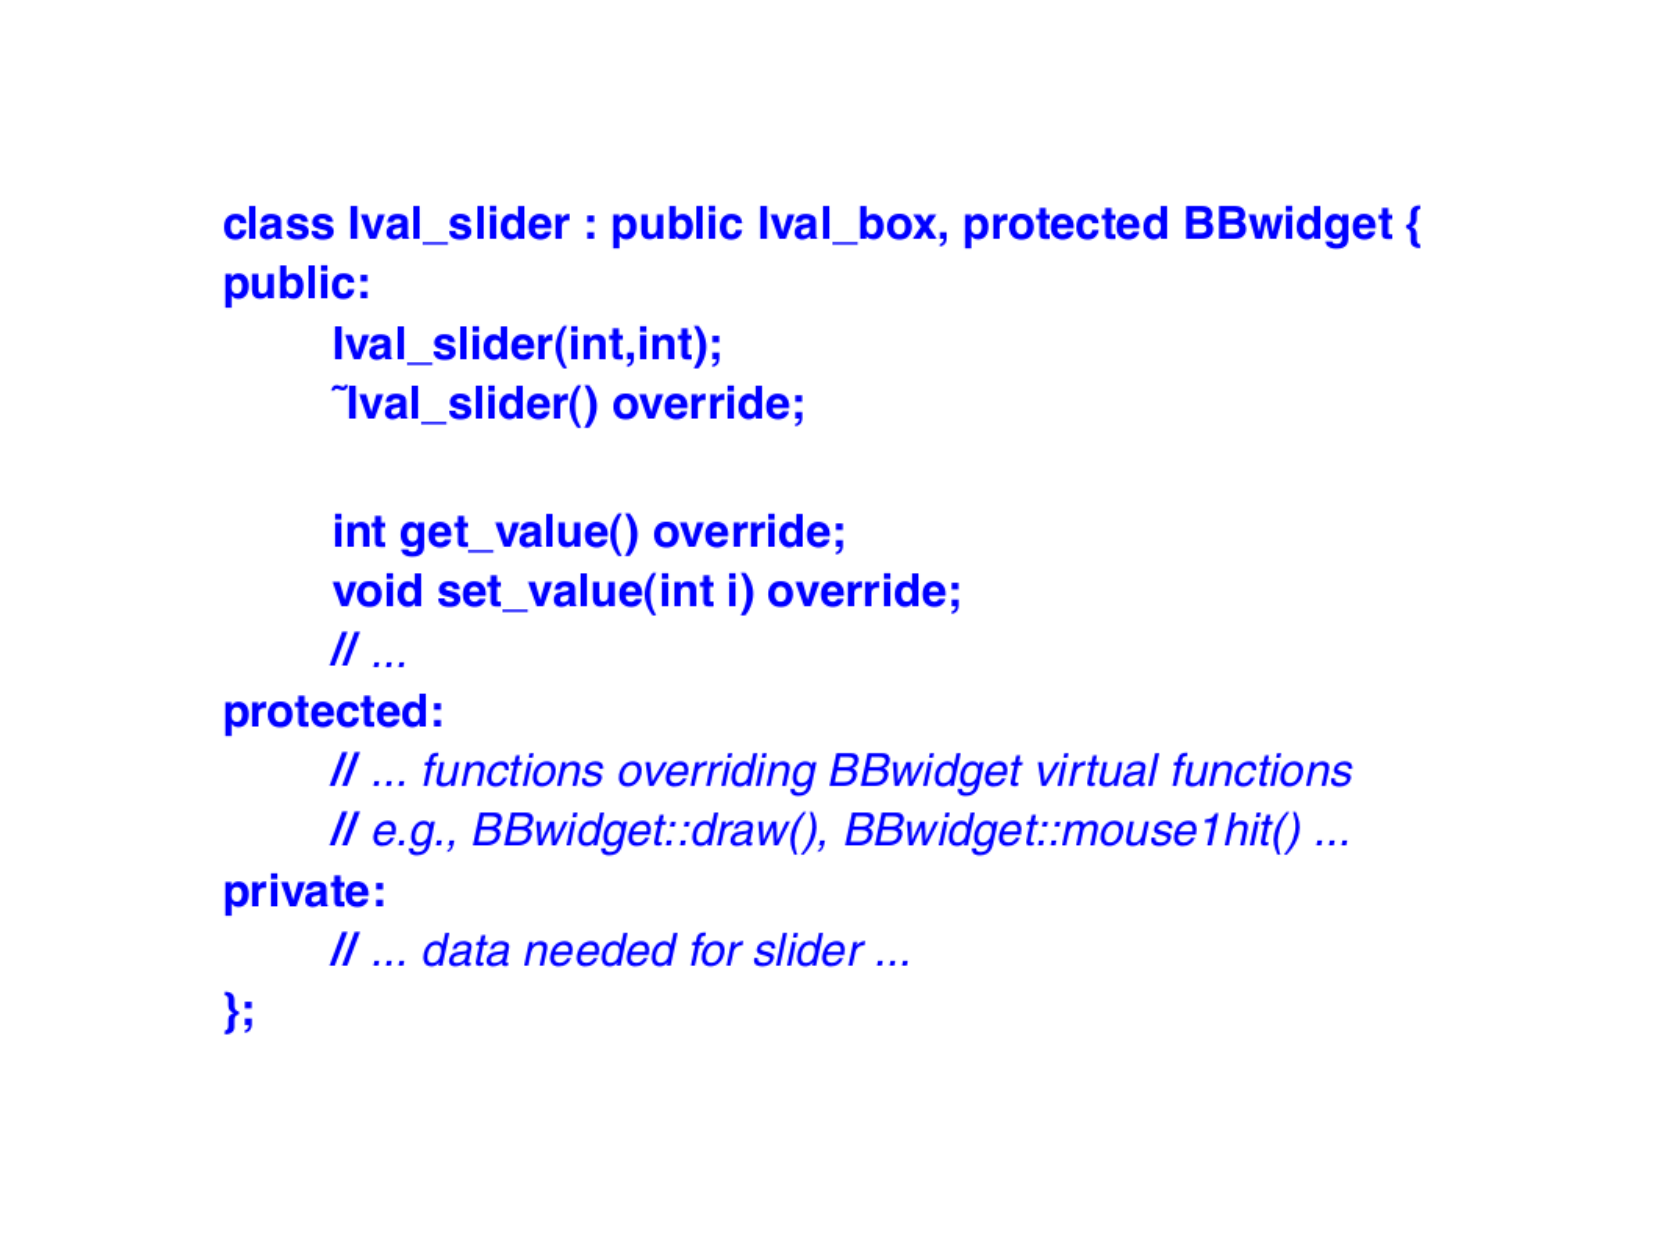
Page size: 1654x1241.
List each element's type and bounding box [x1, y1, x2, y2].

picture [215, 200, 1441, 1041]
